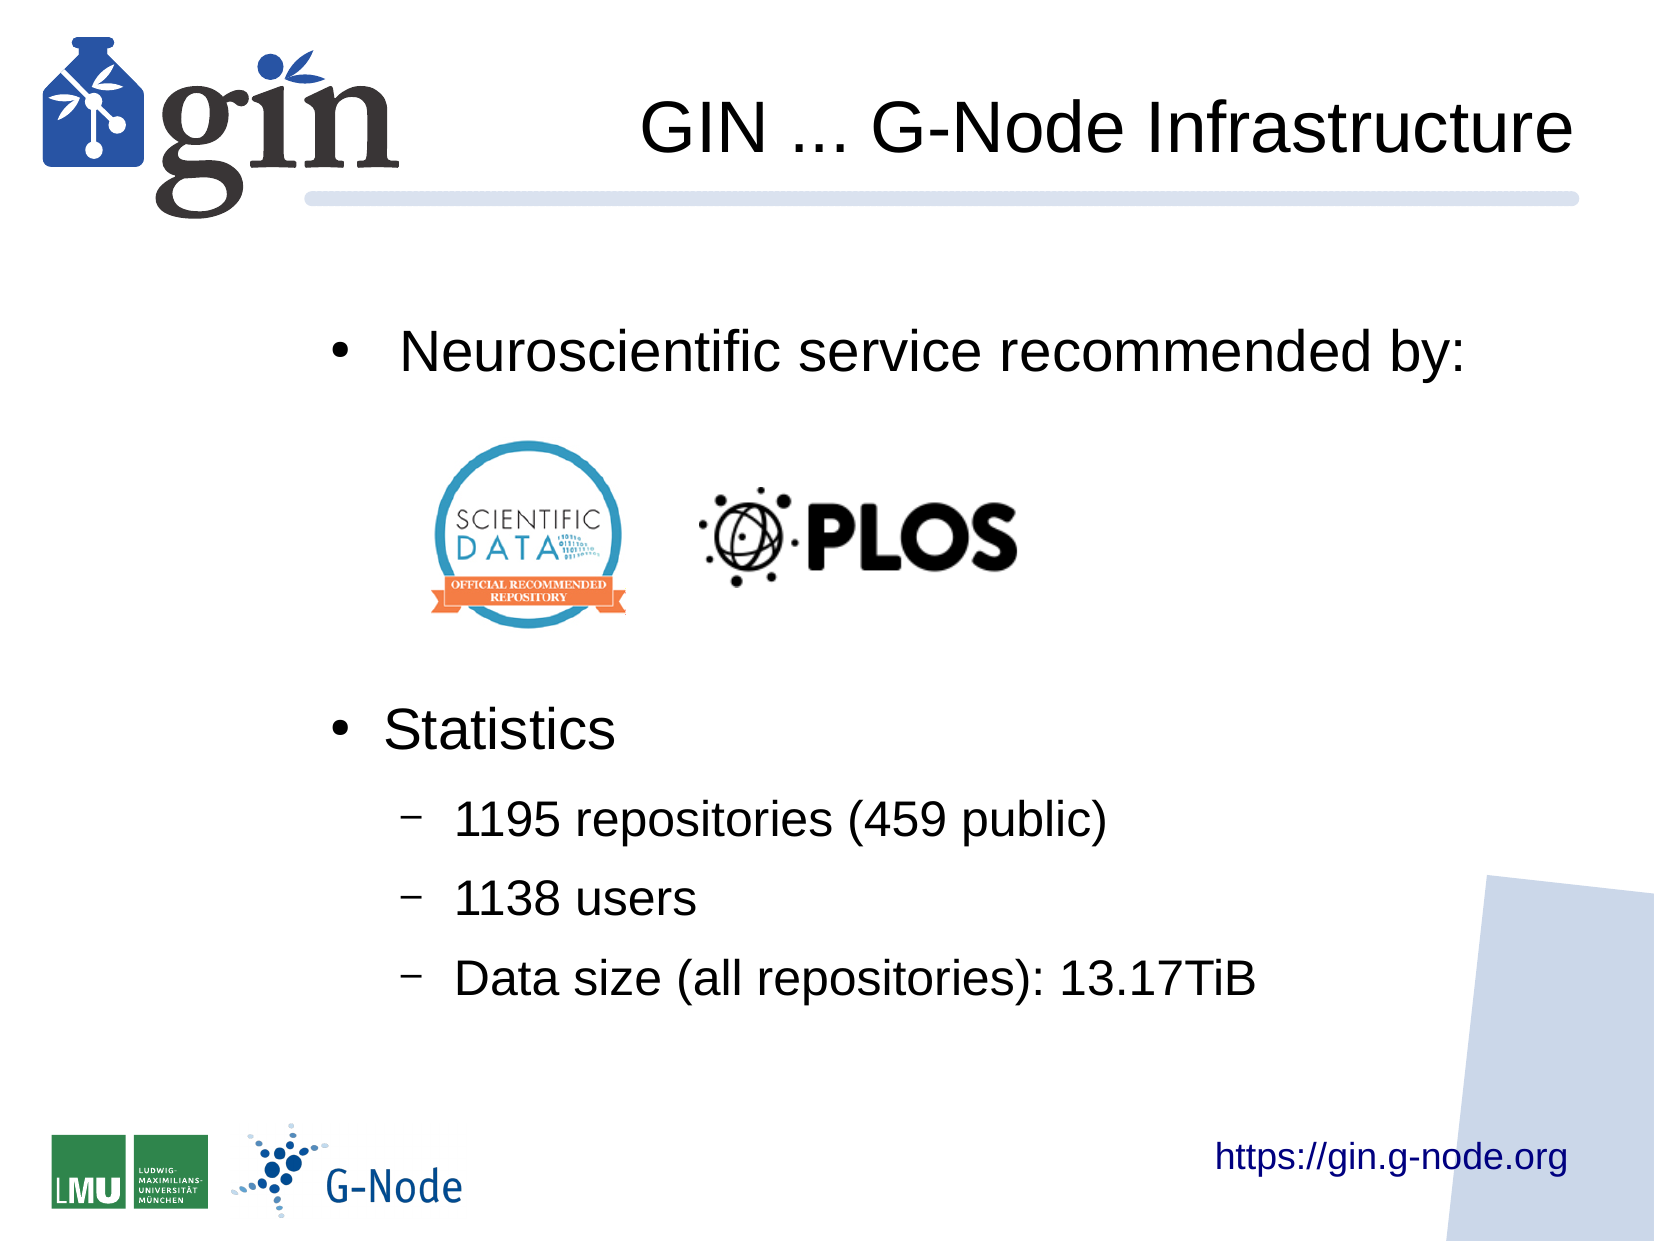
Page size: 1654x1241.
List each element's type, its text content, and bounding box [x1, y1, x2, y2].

list Neuroscientific service recommended by: Statistics 1195 repositories (459 public) 1138 users Data size (all repositories): 13.17TiB [312, 318, 1595, 421]
picture [431, 437, 626, 633]
text_box https://gin.g-node.org [1200, 1128, 1625, 1186]
picture [699, 487, 1019, 588]
picture [230, 1123, 467, 1219]
picture [33, 30, 409, 224]
text_box GIN ... G-Node Infrastructure [87, 30, 1576, 226]
